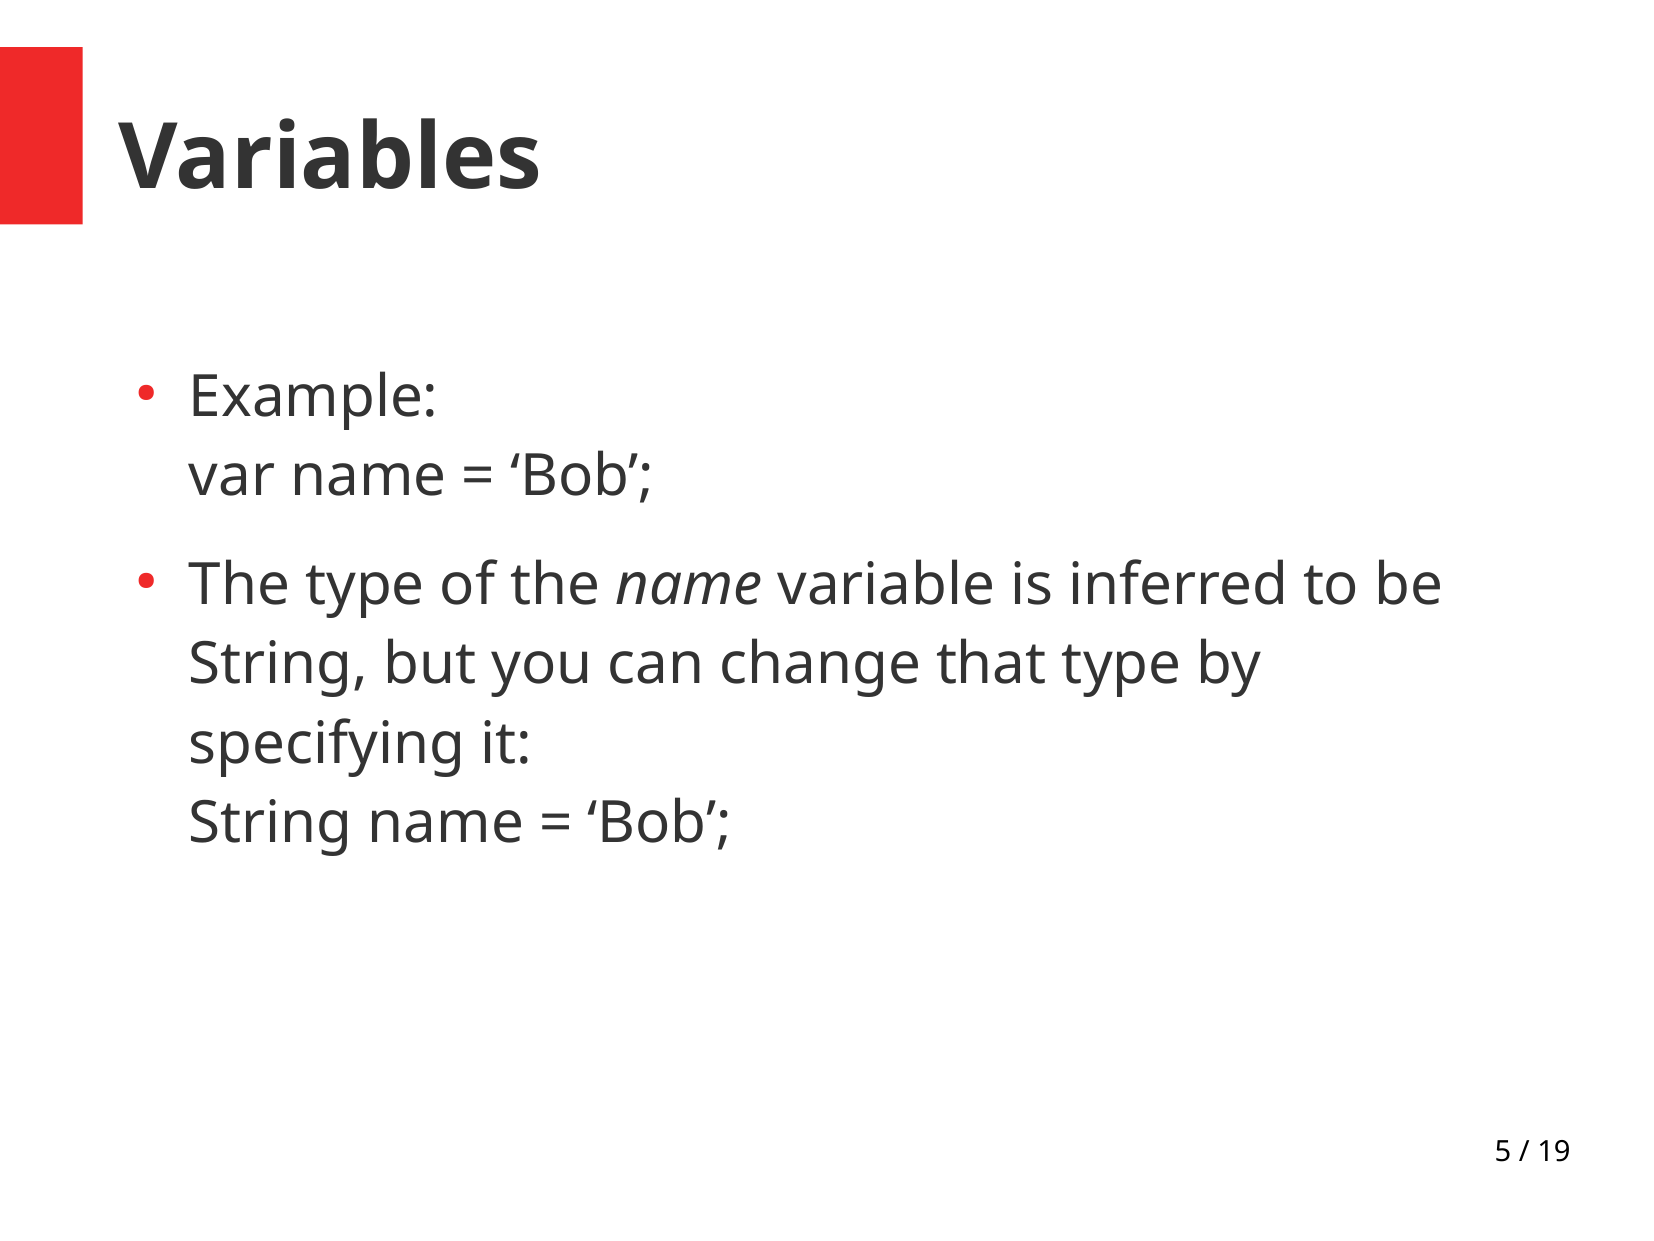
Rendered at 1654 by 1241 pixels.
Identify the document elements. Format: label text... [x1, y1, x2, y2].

list Example: var name = ‘Bob’; The type of the name variable is inferred to be String, but you can change that type by specifying it: String name = ‘Bob’; [118, 354, 1536, 1074]
title Variables [118, 49, 1571, 257]
